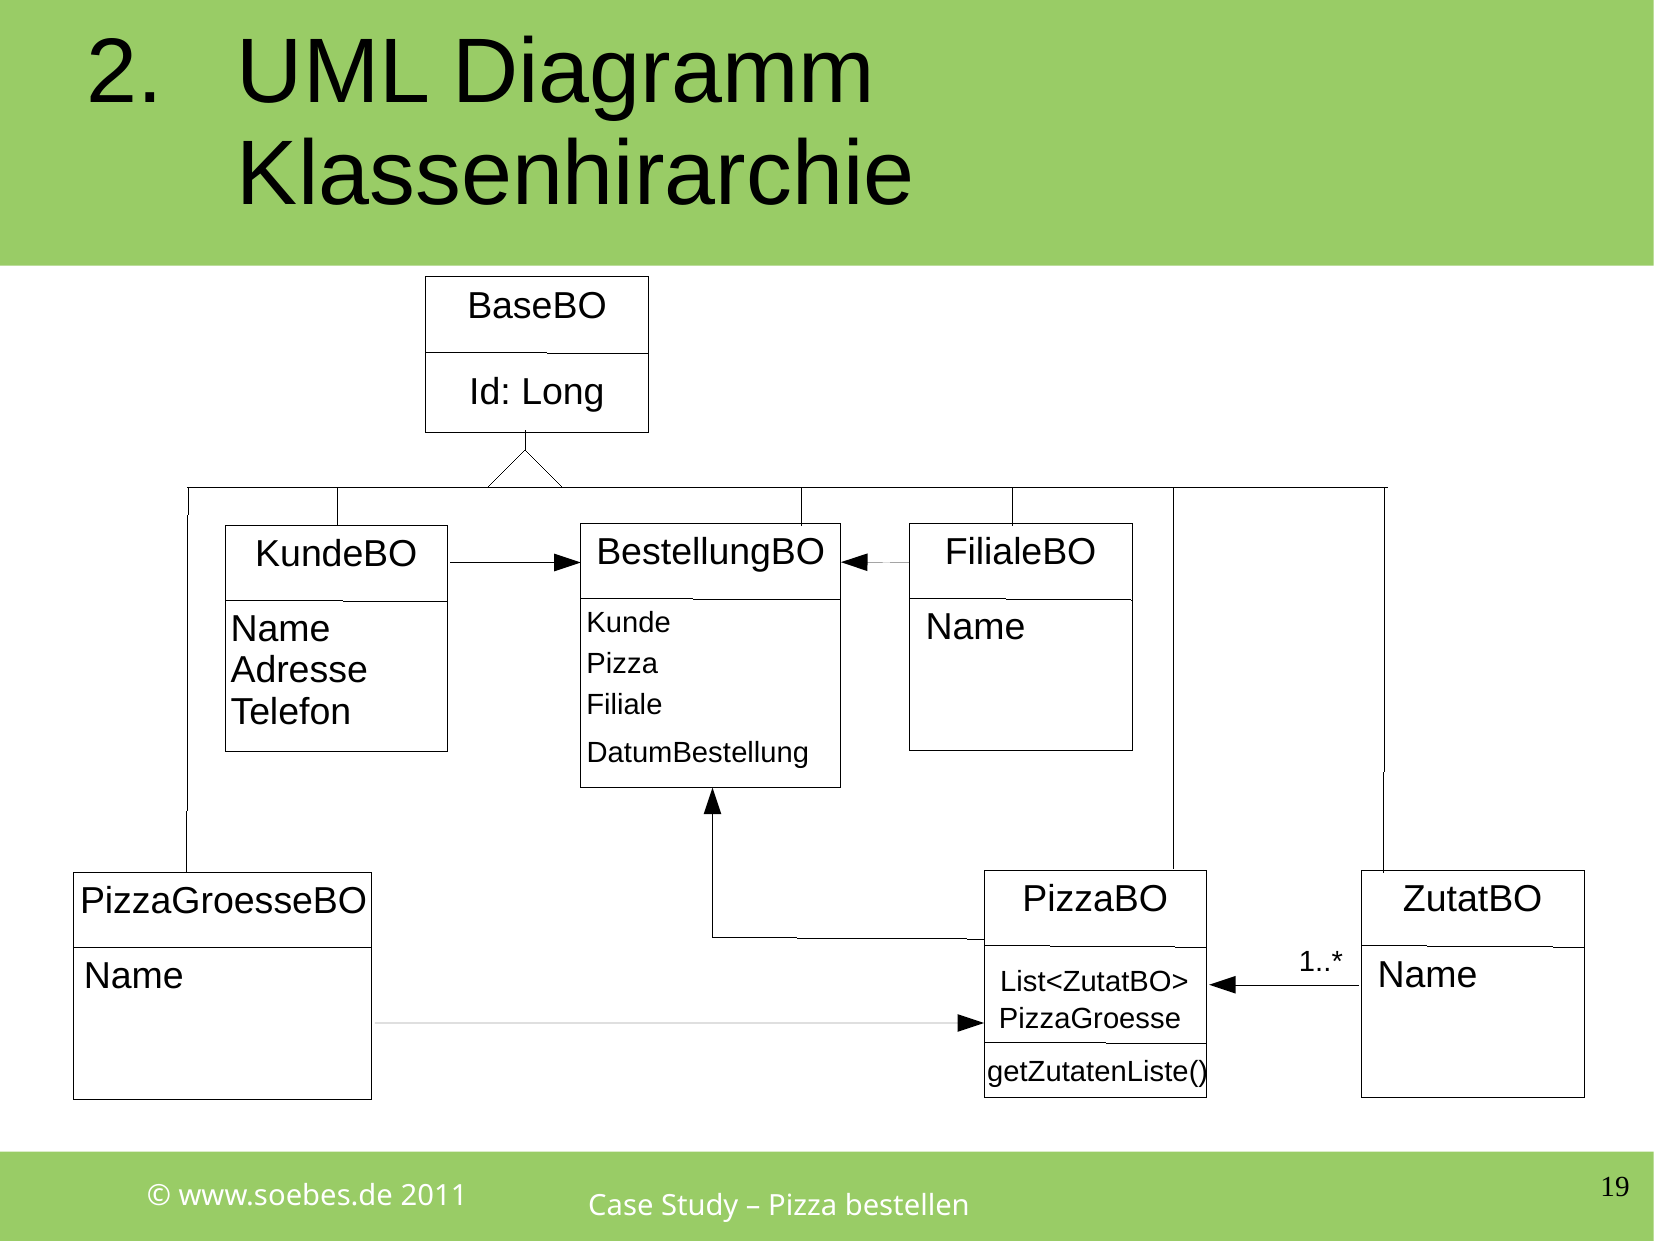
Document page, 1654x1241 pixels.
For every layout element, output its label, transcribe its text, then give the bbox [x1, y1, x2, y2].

text_box Name [215, 600, 346, 641]
text_box PizzaGroesse [984, 994, 1196, 1043]
title 2. UML Diagramm Klassenhirarchie [86, 17, 1576, 226]
text_box getZutatenListe() [972, 1047, 1223, 1096]
text_box ZutatBO [1361, 870, 1585, 928]
text_box Filiale [571, 680, 678, 728]
text_box FilialeBO [909, 523, 1133, 581]
text_box Name [910, 598, 1041, 656]
text_box KundeBO [225, 525, 448, 582]
text_box DatumBestellung [571, 728, 824, 776]
text_box BaseBO [425, 277, 649, 334]
text_box Name [1362, 945, 1493, 1003]
text_box Id: Long [454, 363, 620, 420]
text_box BestellungBO [580, 523, 841, 581]
text_box Name [69, 947, 199, 1005]
text_box Adresse [215, 641, 384, 699]
text_box List<ZutatBO> [985, 957, 1204, 1006]
text_box 1..* [1284, 937, 1372, 985]
text_box PizzaGroesseBO [56, 872, 392, 930]
text_box Pizza [571, 639, 673, 680]
text_box PizzaBO [984, 870, 1207, 928]
text_box Kunde [571, 598, 686, 646]
text_box Telefon [215, 682, 367, 740]
